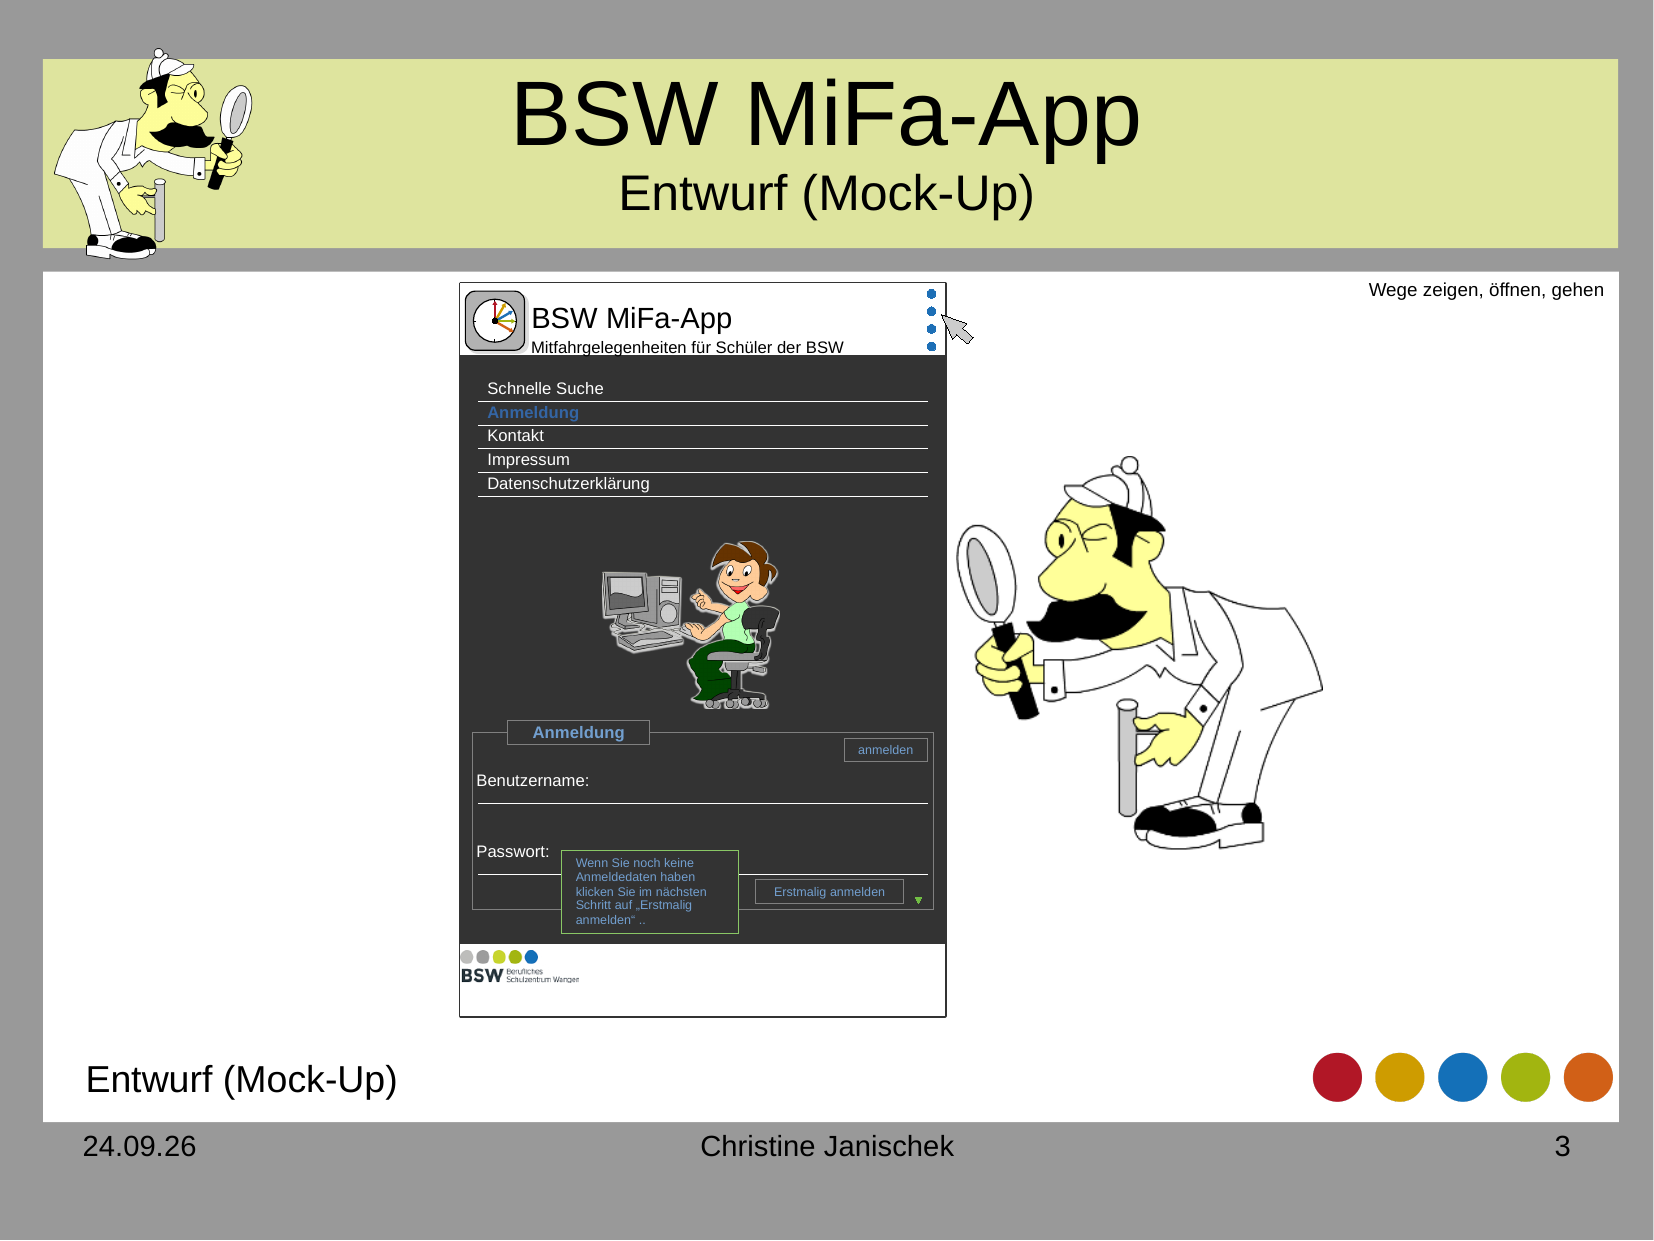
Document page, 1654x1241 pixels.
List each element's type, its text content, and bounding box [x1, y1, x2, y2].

text_box Anmeldung [472, 406, 626, 430]
text_box [460, 283, 974, 1016]
text_box Wenn Sie noch keine Anmeldedaten haben klicken Sie im nächsten Schritt auf „Erstmalig anmelden“ .. [561, 850, 739, 934]
picture [602, 541, 780, 709]
picture [1311, 1051, 1616, 1106]
text_box Kontakt [472, 419, 591, 442]
text_box Benutzername: [461, 763, 615, 798]
text_box BSW MiFa-App [523, 294, 751, 330]
text_box Anmeldung [507, 720, 650, 745]
text_box Entwurf (Mock-Up) [70, 1051, 887, 1109]
title BSW MiFa-App Entwurf (Mock-Up) [82, 62, 1571, 221]
text_box Datenschutzerklärung [472, 466, 674, 501]
text_box anmelden [844, 738, 928, 762]
text_box Erstmalig anmelden [755, 879, 904, 904]
text_box Mitfahrgelegenheiten für Schüler der BSW [516, 330, 875, 384]
picture [54, 48, 253, 260]
picture [955, 456, 1323, 851]
picture [460, 950, 579, 983]
text_box Schnelle Suche [472, 372, 638, 406]
text_box Passwort: [461, 834, 603, 869]
text_box Impressum [472, 442, 591, 466]
